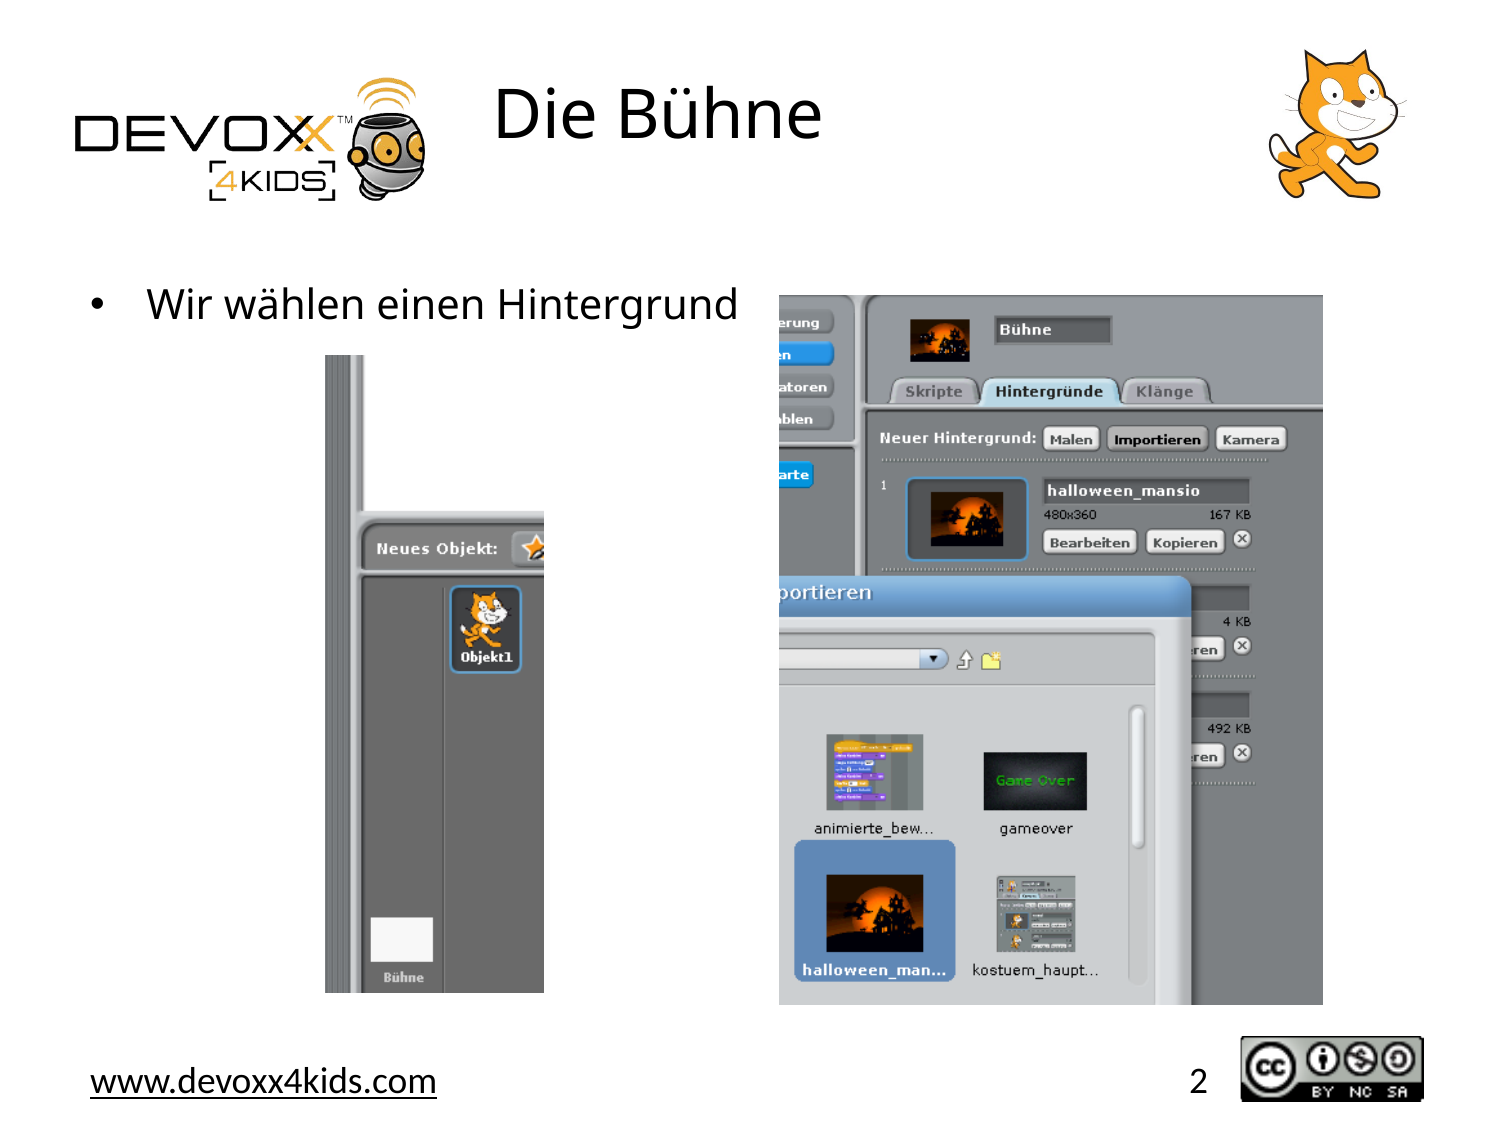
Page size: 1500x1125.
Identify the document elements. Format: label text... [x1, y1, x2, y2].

picture [1240, 1036, 1424, 1102]
picture [779, 471, 799, 479]
picture [75, 77, 125, 201]
text_box [1258, 45, 1416, 202]
title Die Bühne [125, 69, 1200, 258]
text_box Wir wählen einen Hintergrund [87, 277, 1368, 372]
picture [779, 295, 1323, 1005]
footer www.devoxx4kids.com [88, 1056, 444, 1125]
picture [801, 473, 808, 479]
text_box 2 [1187, 1056, 1211, 1102]
picture [325, 355, 544, 993]
